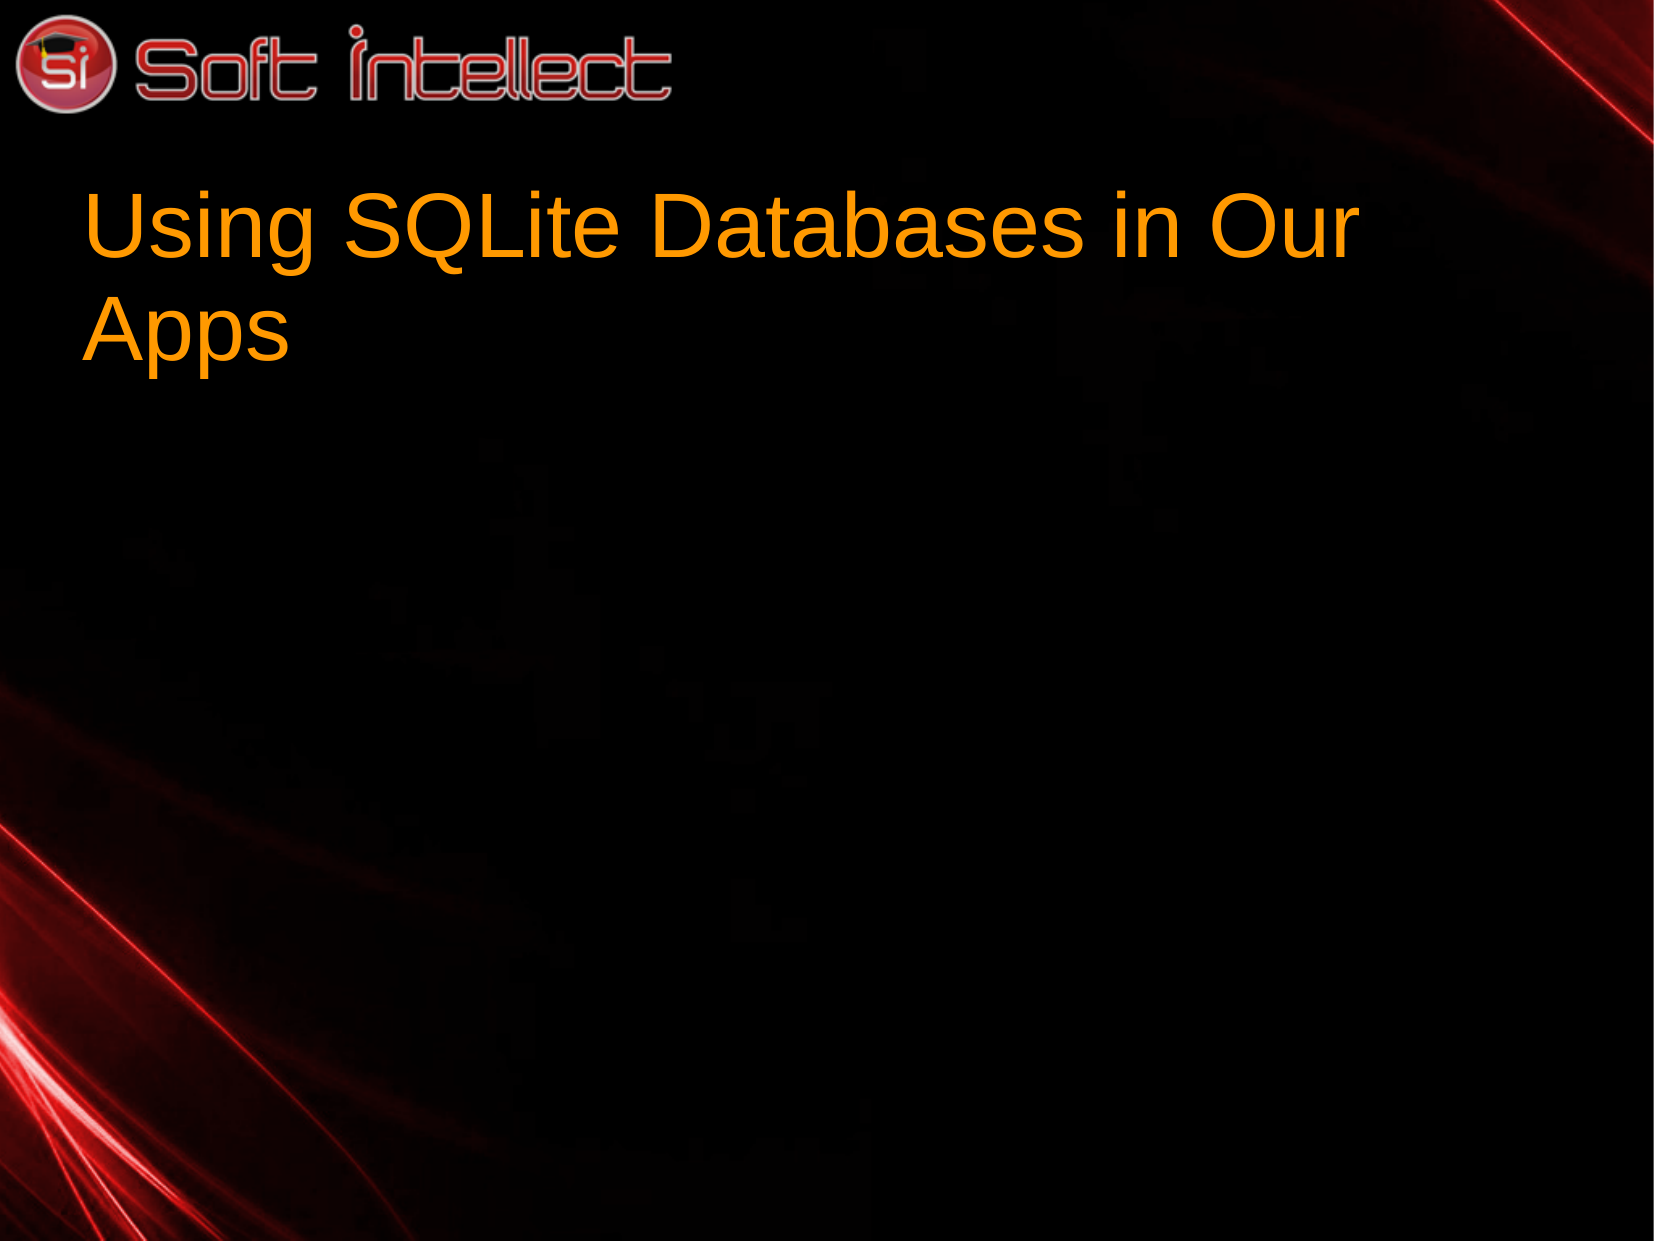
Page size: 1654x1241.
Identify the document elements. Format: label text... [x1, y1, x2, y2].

picture [0, 0, 1654, 1241]
title Using SQLite Databases in Our Apps [82, 173, 1571, 381]
